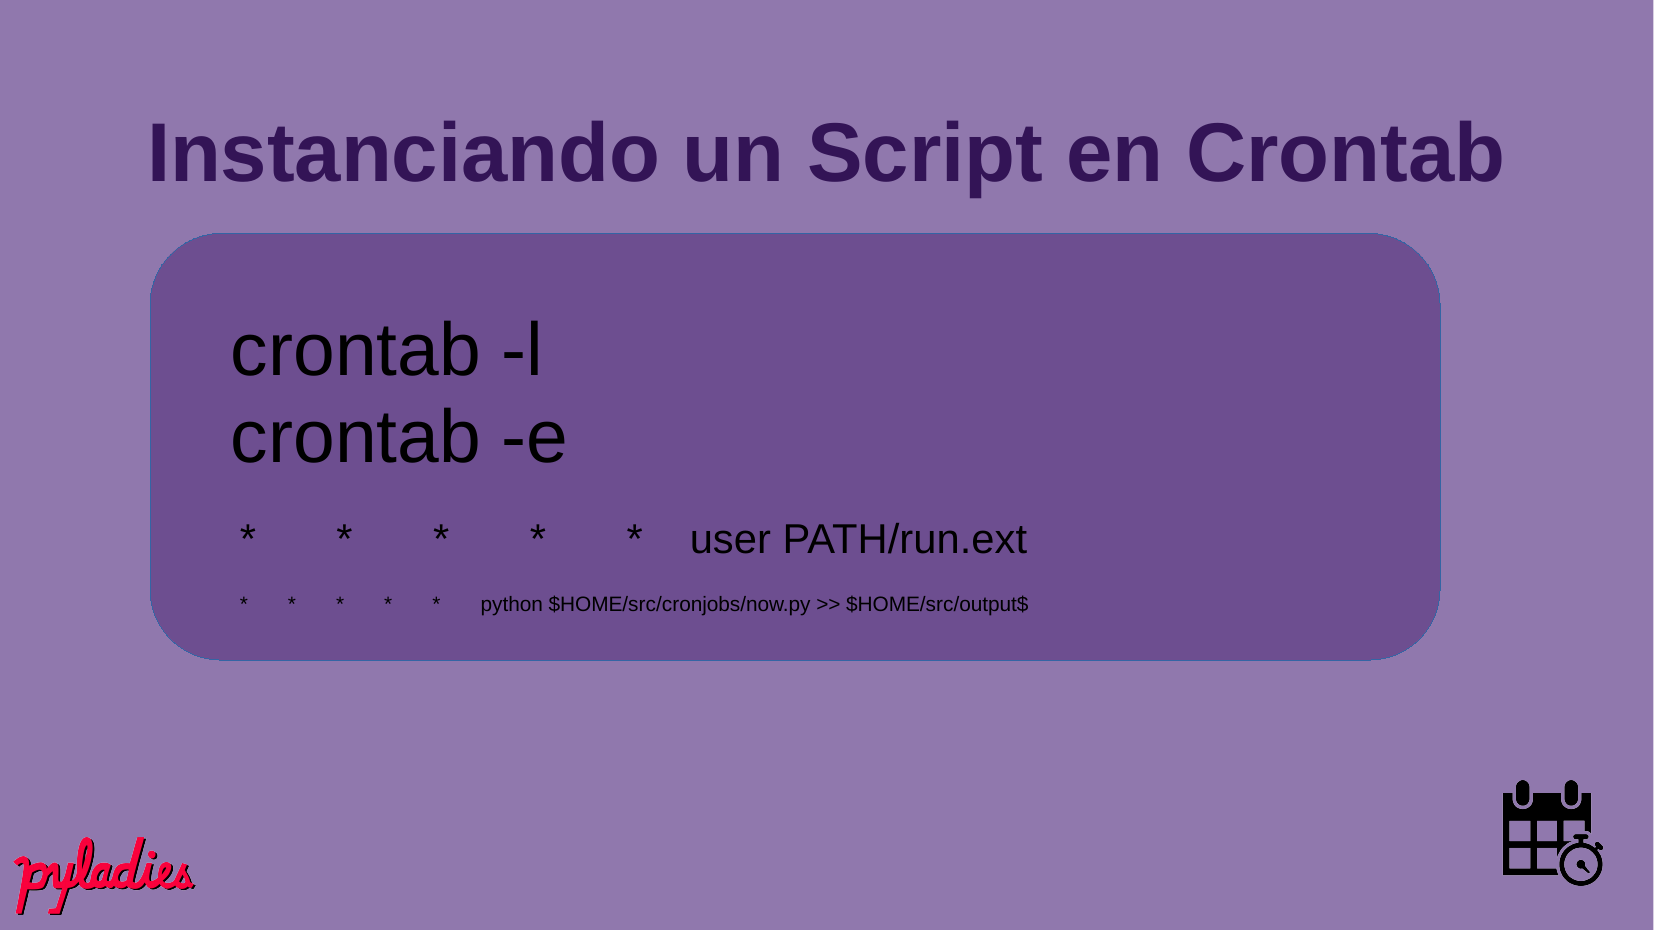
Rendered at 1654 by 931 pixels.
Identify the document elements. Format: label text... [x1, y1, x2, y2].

text_box [150, 257, 1441, 661]
text_box * * * * * python $HOME/src/cronjobs/now.py >> $HOME/src/output$ [225, 585, 1486, 631]
text_box crontab -l crontab -e [216, 300, 601, 486]
picture [13, 837, 196, 916]
text_box * * * * * user PATH/run.ext [225, 508, 1486, 571]
title Instanciando un Script en Crontab [82, 49, 1571, 257]
picture [1500, 780, 1606, 886]
